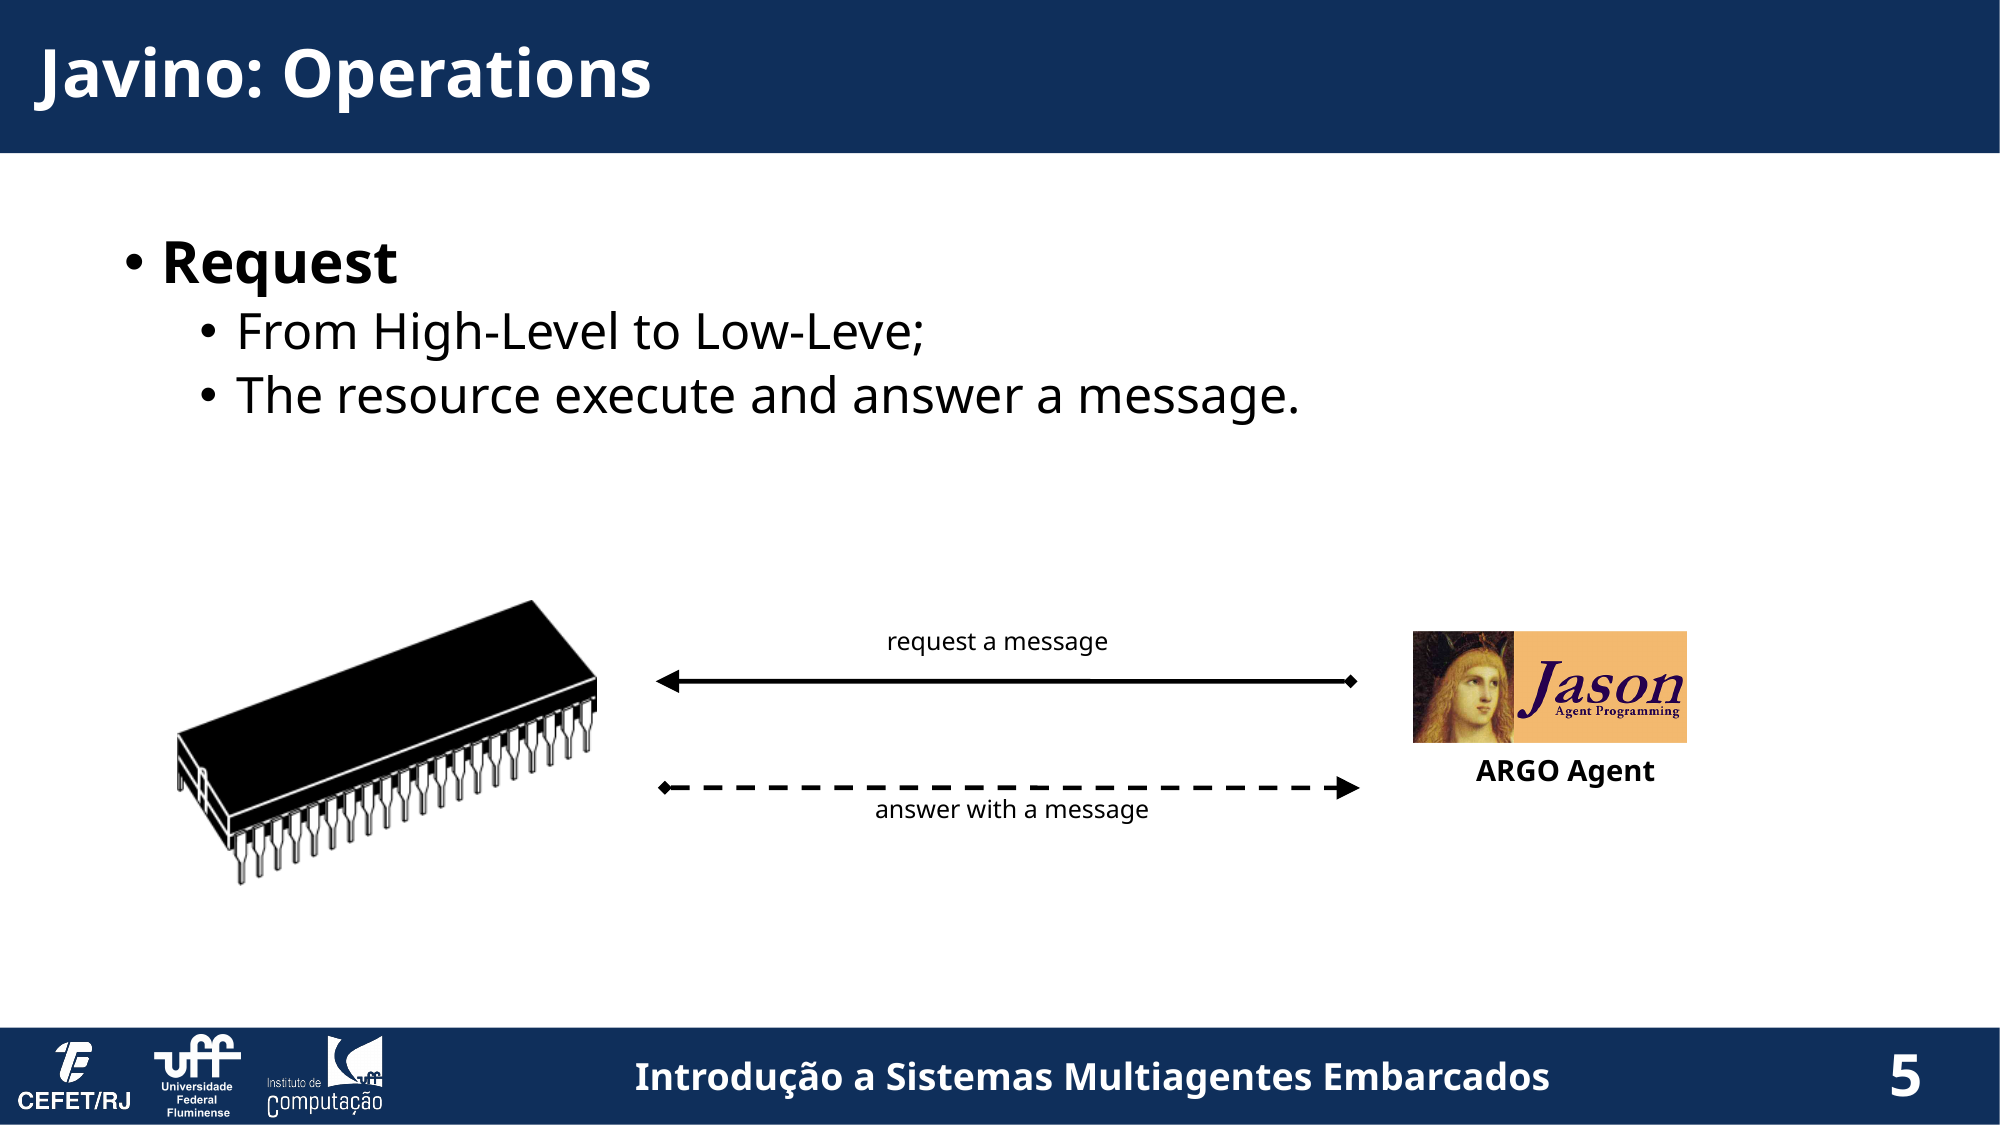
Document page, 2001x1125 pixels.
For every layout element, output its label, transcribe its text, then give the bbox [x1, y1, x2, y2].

text_box Request From High-Level to Low-Leve; The resource execute and answer a message. [109, 225, 1813, 1001]
text_box request a message [704, 617, 1291, 679]
picture [177, 600, 597, 886]
picture [265, 1033, 384, 1118]
picture [153, 1033, 242, 1122]
text_box ARGO Agent [1390, 745, 1741, 796]
text_box answer with a message [719, 786, 1306, 850]
picture [18, 1021, 130, 1125]
picture [1413, 631, 1687, 743]
text_box Javino: Operations [25, 23, 2000, 119]
